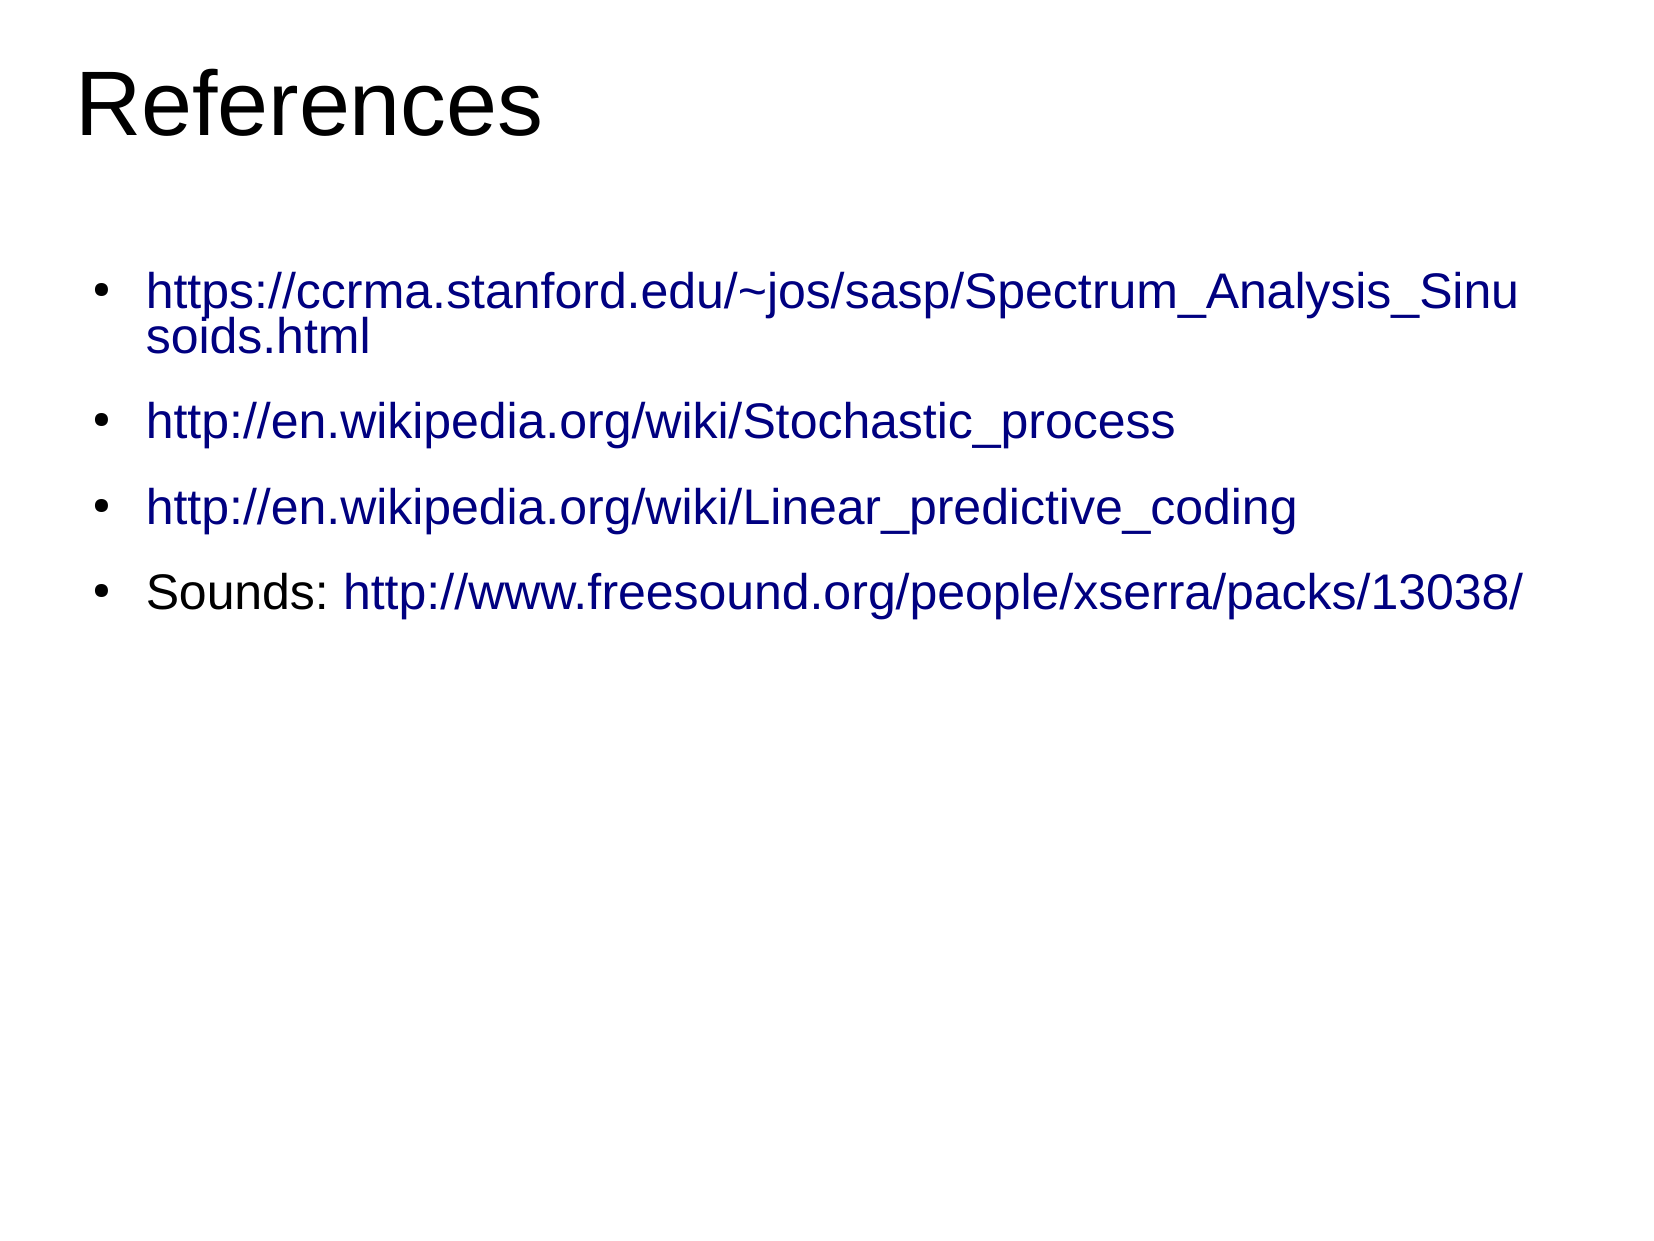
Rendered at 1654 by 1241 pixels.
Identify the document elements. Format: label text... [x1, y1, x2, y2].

title References [75, 9, 1425, 198]
list https://ccrma.stanford.edu/~jos/sasp/Spectrum_Analysis_Sinusoids.html http://en.wikipedia.org/wiki/Stochastic_process http://en.wikipedia.org/wiki/Linear_predictive_coding Sounds: http://www.freesound.org/people/xserra/packs/13038/ [75, 263, 1546, 916]
